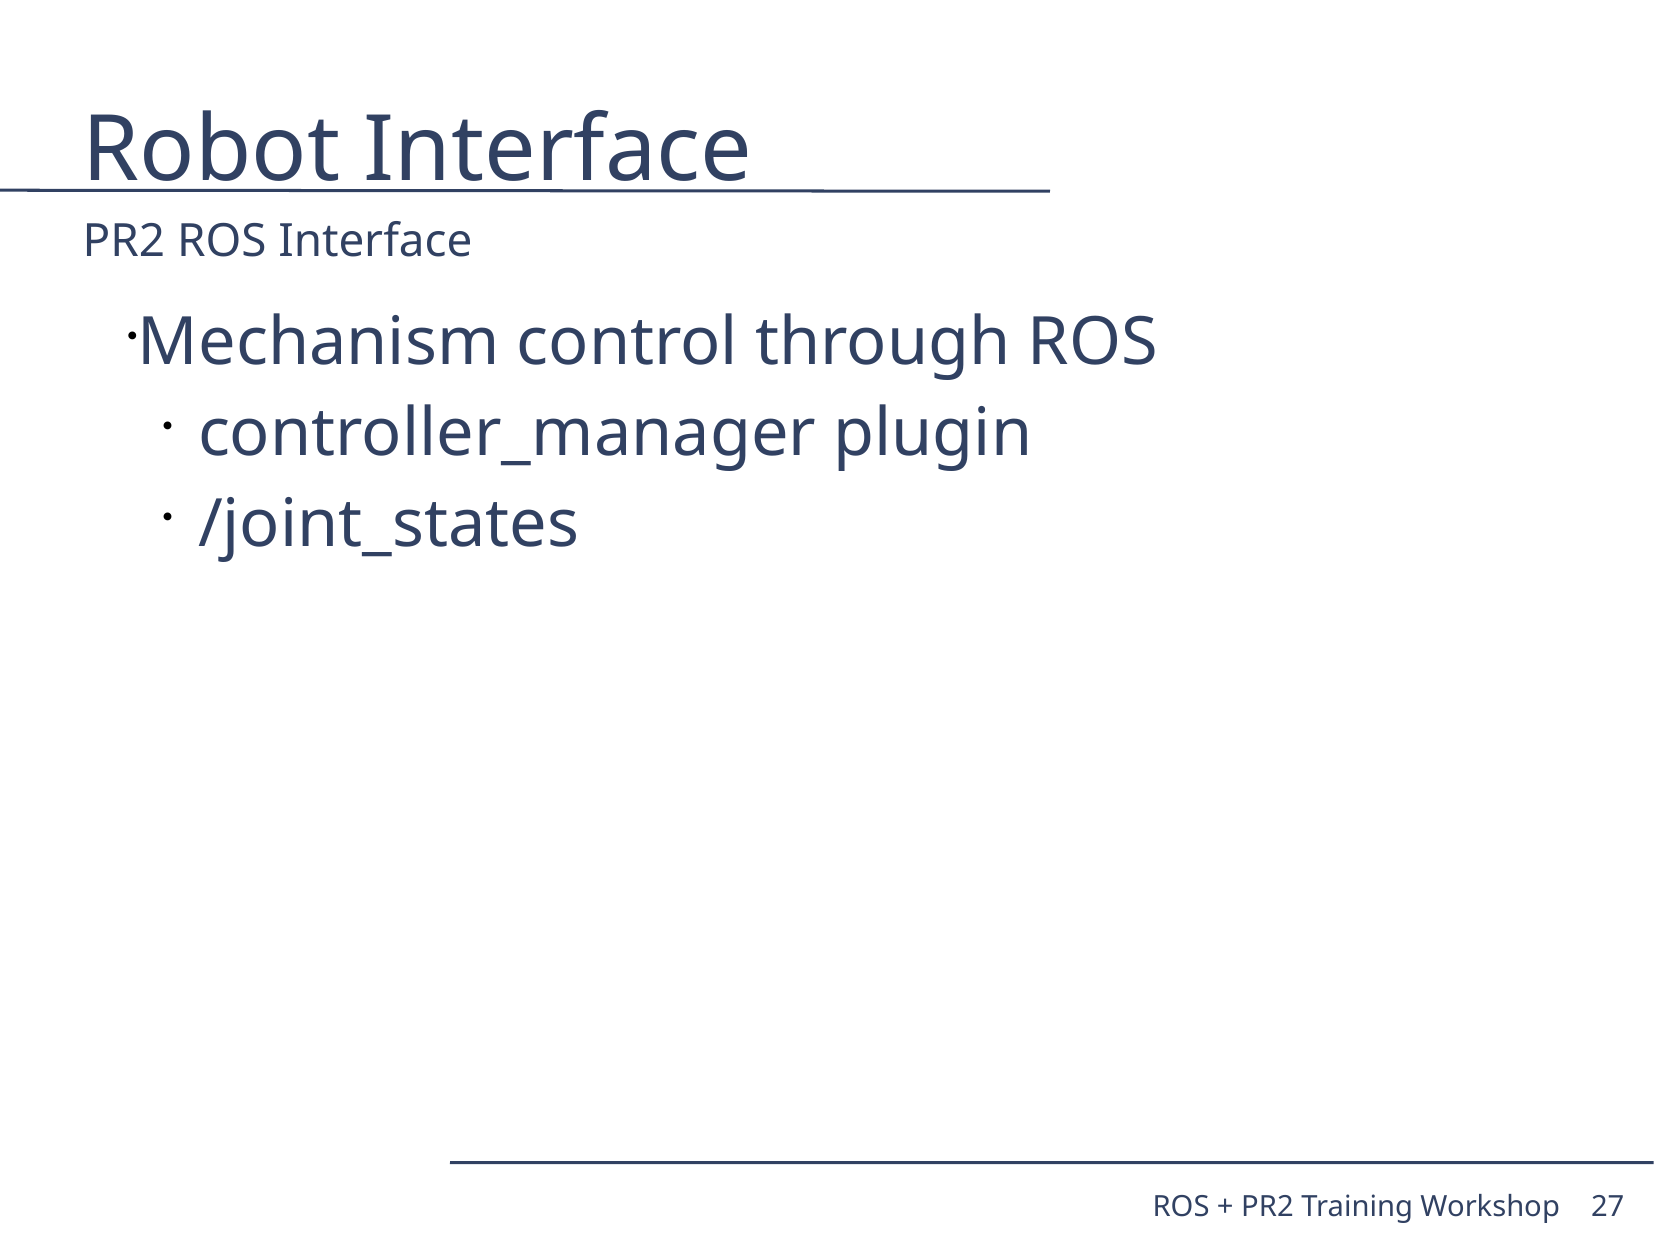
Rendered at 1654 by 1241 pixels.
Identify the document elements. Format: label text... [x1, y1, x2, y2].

text_box Mechanism control through ROS controller_manager plugin /joint_states [112, 286, 1538, 1141]
title Robot Interface PR2 ROS Interface [82, 73, 1571, 281]
